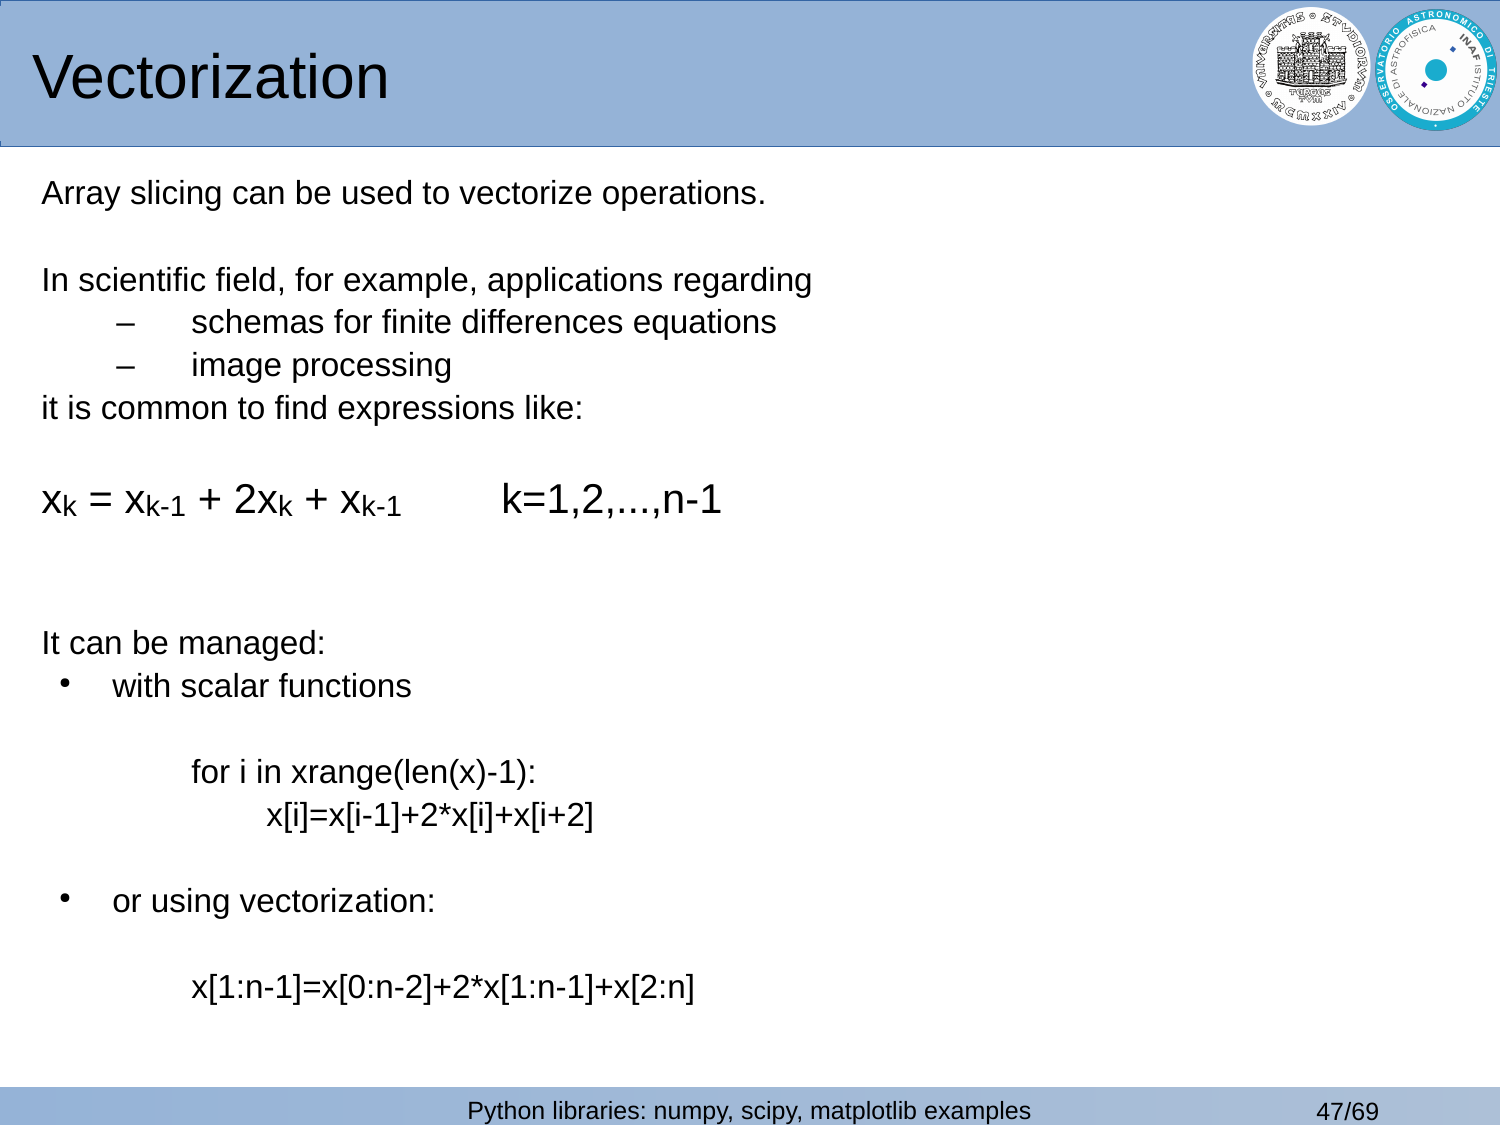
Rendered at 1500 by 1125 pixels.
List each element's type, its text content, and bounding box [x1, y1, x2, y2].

picture [1253, 0, 1500, 156]
list Array slicing can be used to vectorize operations. In scientific field, for example, applications regarding – schemas for finite differences equations – image processing it is common to find expressions like: xk = xk-1 + 2xk + xk-1 k=1,2,...,n-1 It can be managed: with scalar functions for i in xrange(len(x)-1): x[i]=x[i-1]+2*x[i]+x[i+2] or using vectorization: x[1:n-1]=x[0:n-2]+2*x[1:n-1]+x[2:n] [26, 164, 1468, 1058]
text_box Vectorization [0, 5, 1253, 141]
